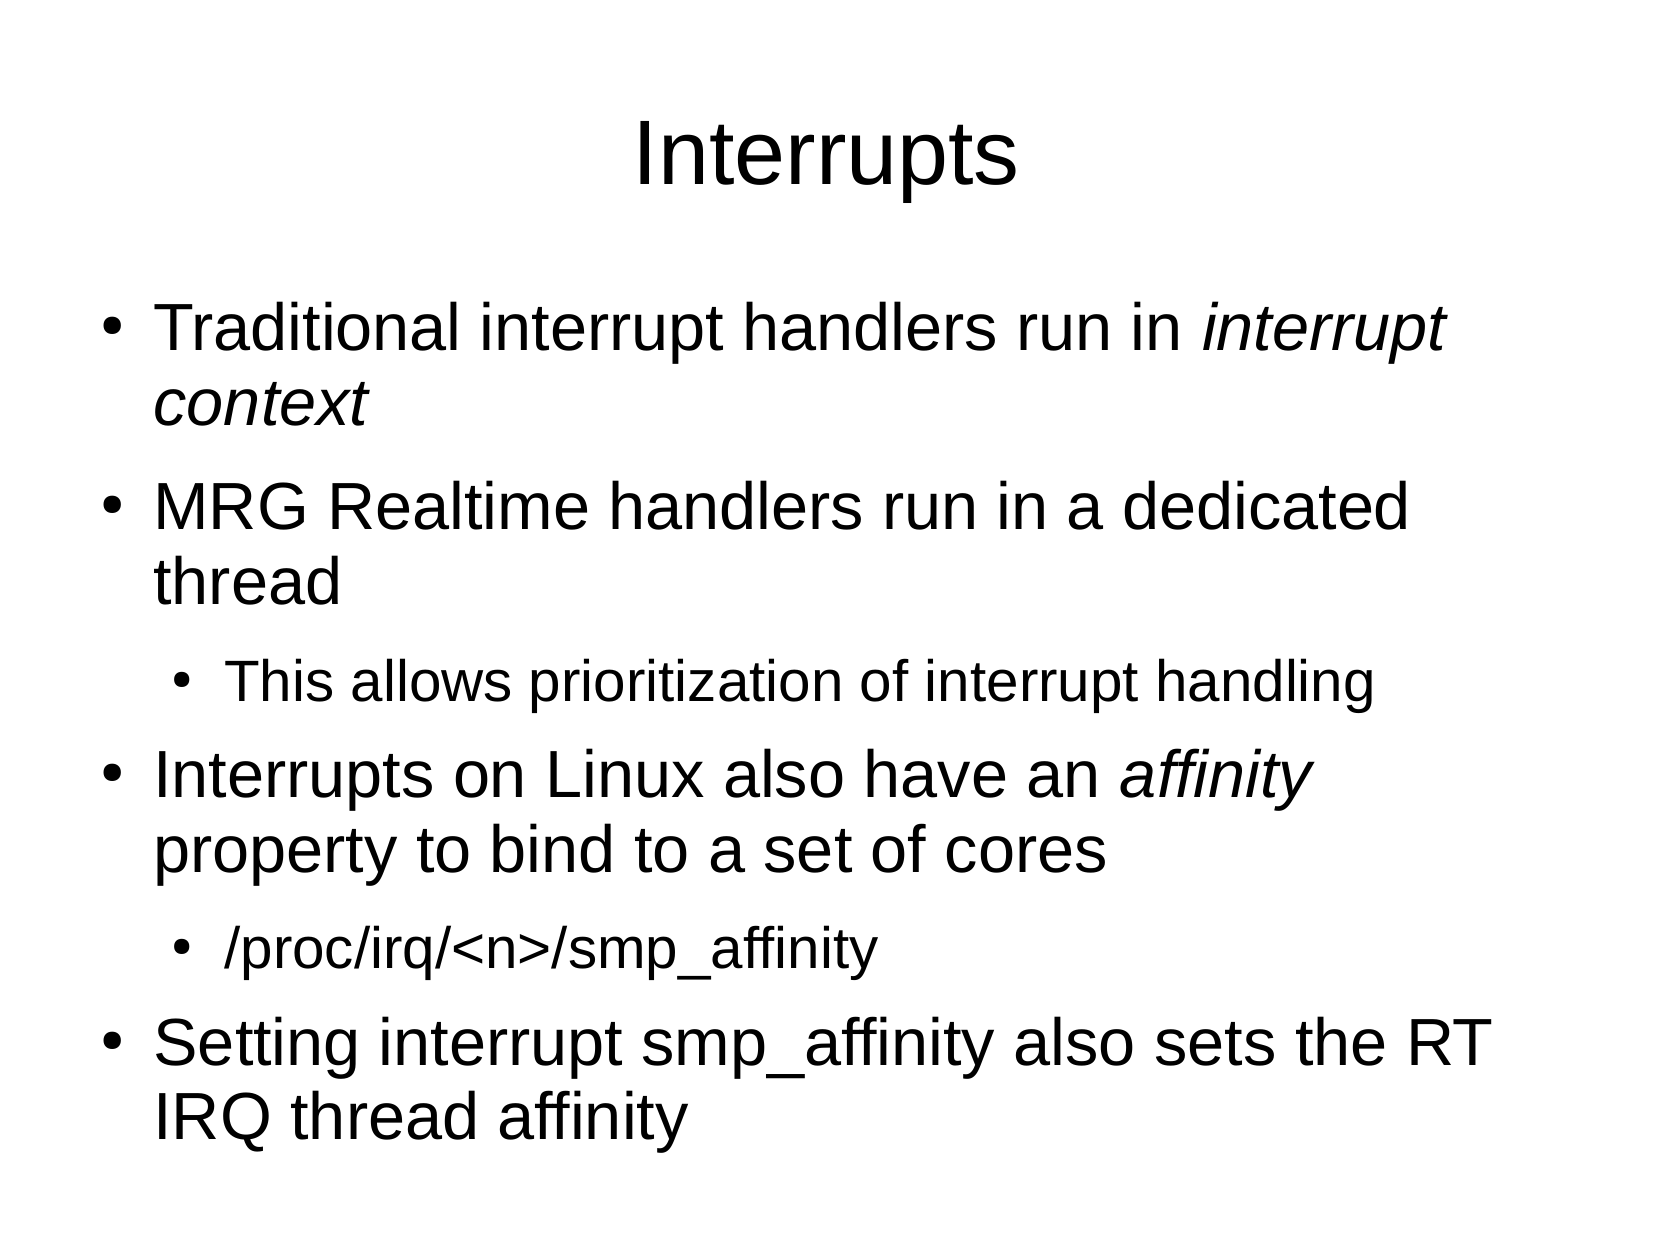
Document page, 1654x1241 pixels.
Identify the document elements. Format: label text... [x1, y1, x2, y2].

title Interrupts [82, 56, 1571, 250]
list Traditional interrupt handlers run in interrupt context MRG Realtime handlers run in a dedicated thread This allows prioritization of interrupt handling Interrupts on Linux also have an affinity property to bind to a set of cores /proc/irq/<n>/smp_affinity Setting interrupt smp_affinity also sets the RT IRQ thread affinity [82, 290, 1571, 1241]
